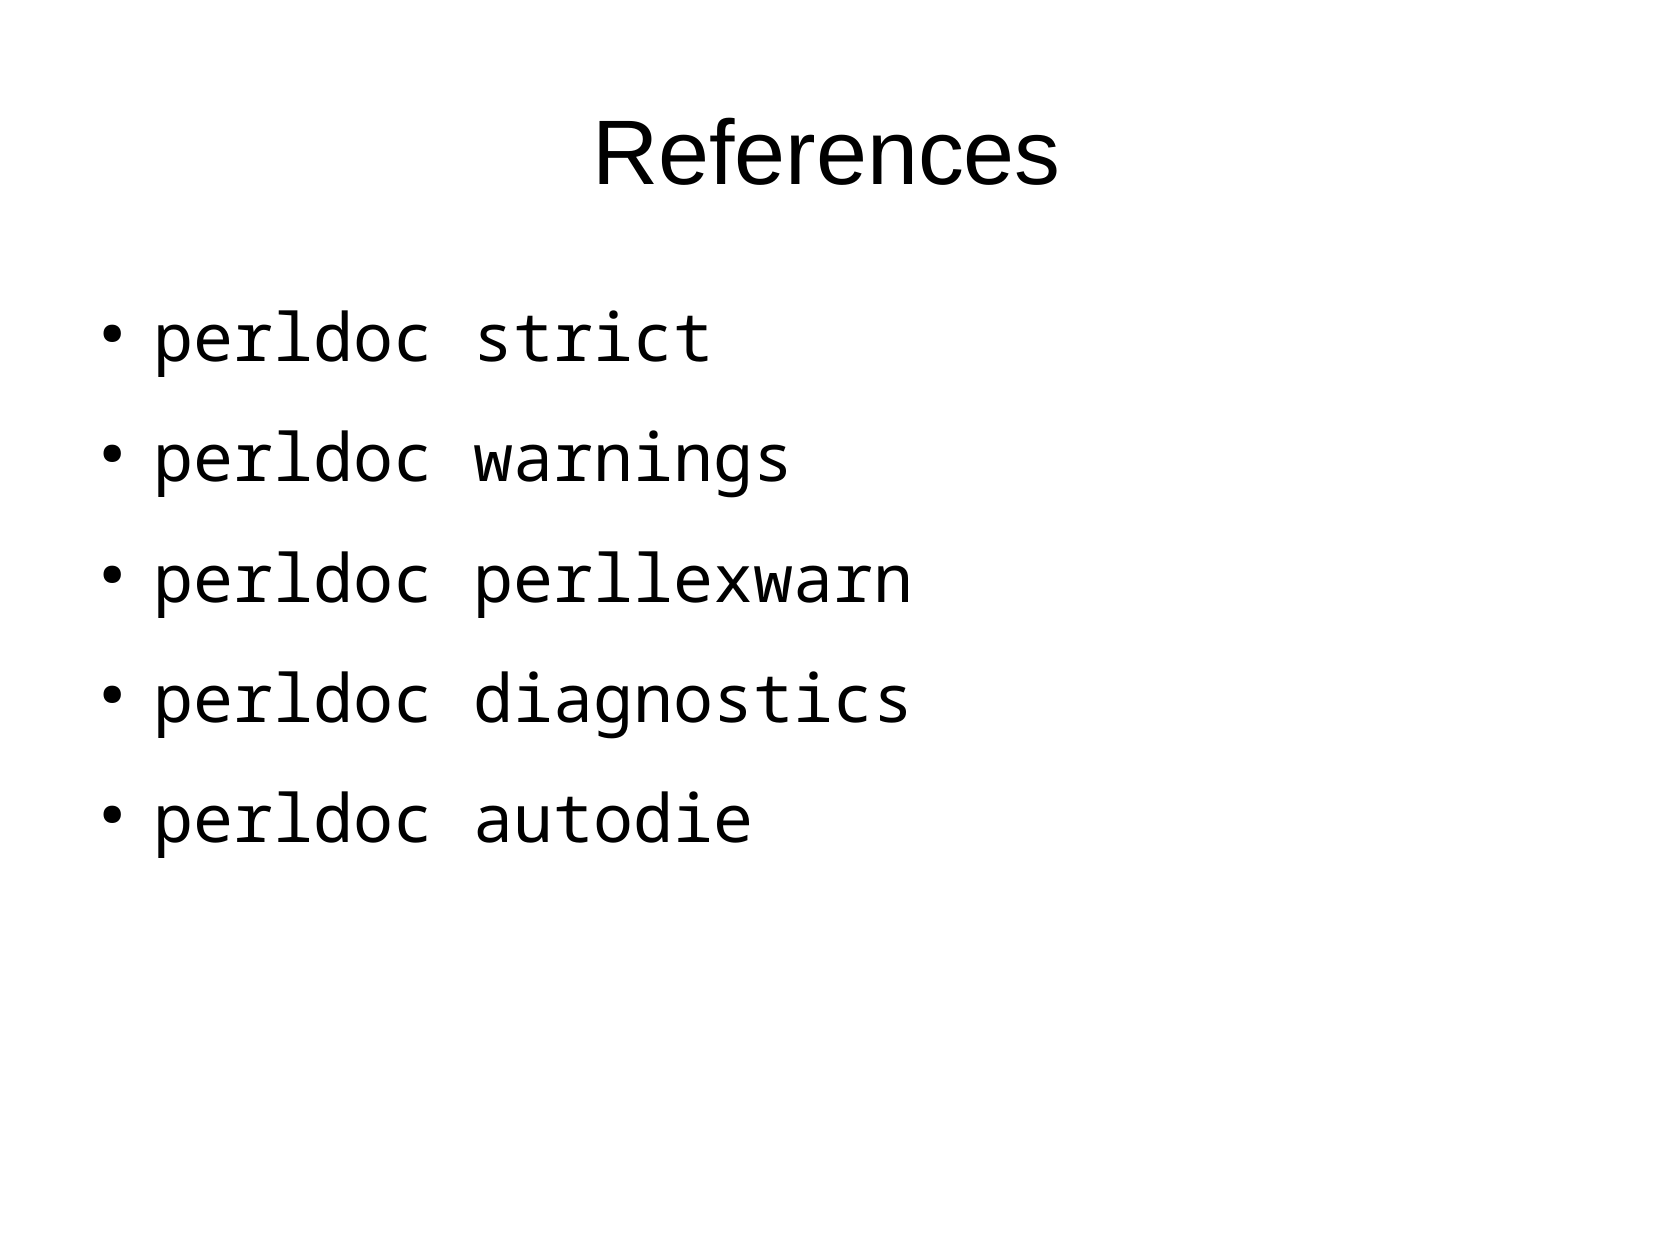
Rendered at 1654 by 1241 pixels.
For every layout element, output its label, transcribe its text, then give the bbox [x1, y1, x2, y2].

list perldoc strict perldoc warnings perldoc perllexwarn perldoc diagnostics perldoc autodie [82, 290, 1571, 1010]
title References [82, 49, 1571, 257]
